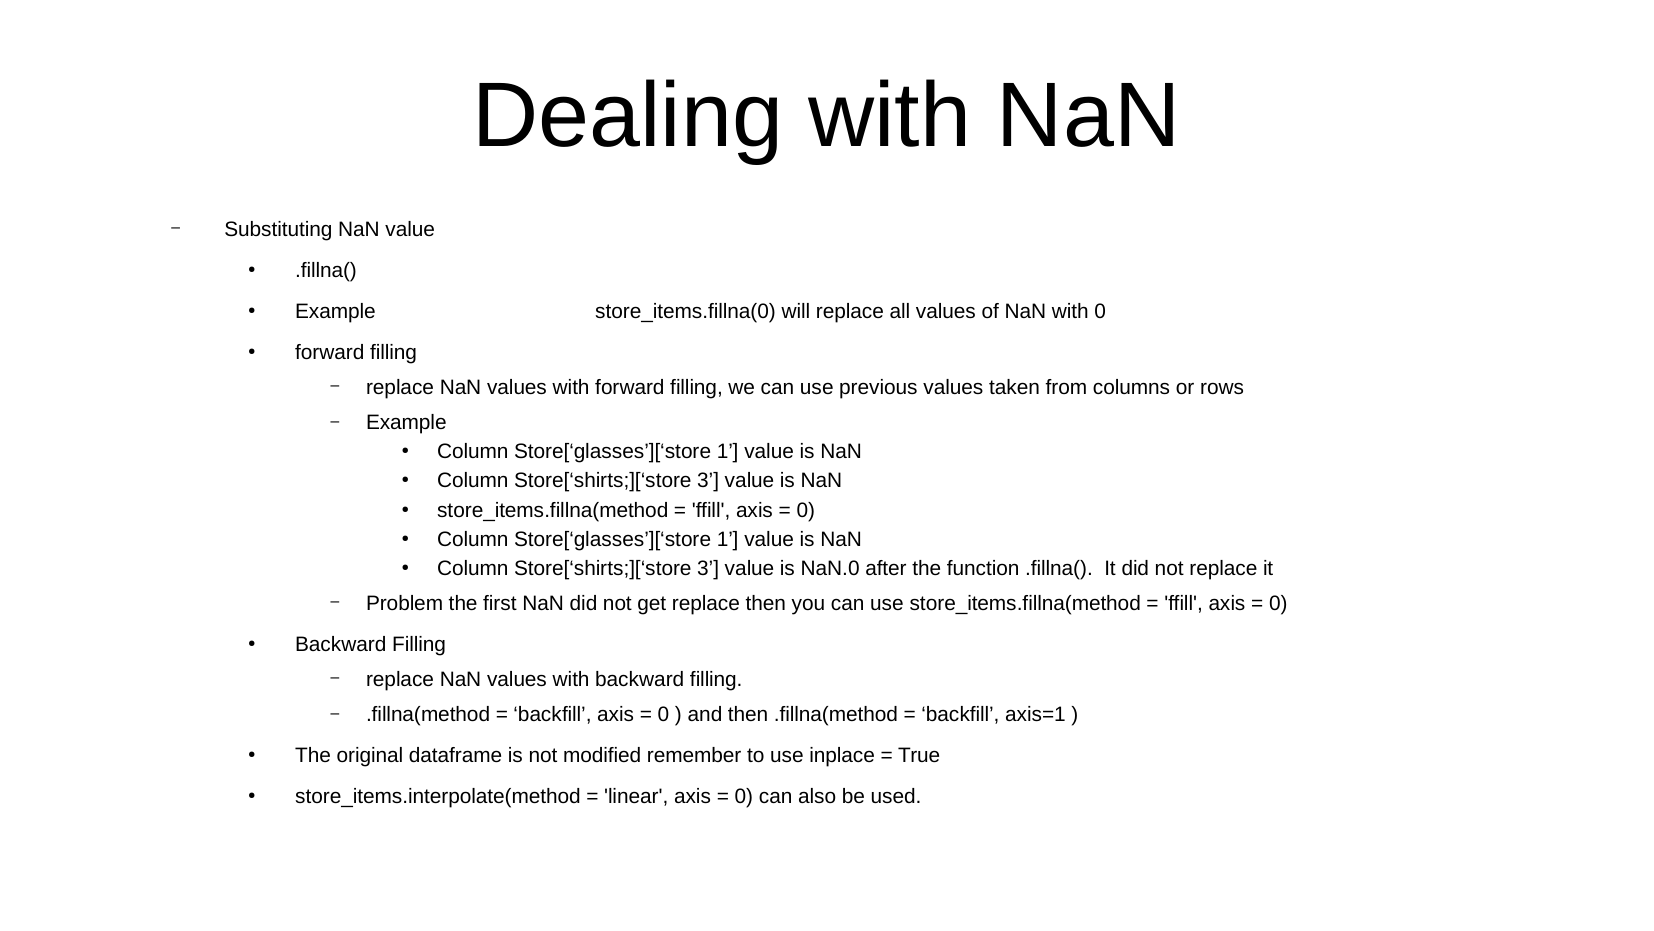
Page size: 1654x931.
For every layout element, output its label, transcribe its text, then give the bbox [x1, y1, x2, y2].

title Dealing with NaN [82, 37, 1571, 193]
list Substituting NaN value .fillna() Example store_items.fillna(0) will replace all values of NaN with 0 forward filling replace NaN values with forward filling, we can use previous values taken from columns or rows Example Column Store[‘glasses’][‘store 1’] value is NaN Column Store[‘shirts;][‘store 3’] value is NaN store_items.fillna(method = 'ffill', axis = 0) Column Store[‘glasses’][‘store 1’] value is NaN Column Store[‘shirts;][‘store 3’] value is NaN.0 after the function .fillna(). It did not replace it Problem the first NaN did not get replace then you can use store_items.fillna(method = 'ffill', axis = 0) Backward Filling replace NaN values with backward filling. .fillna(method = ‘backfill’, axis = 0 ) and then .fillna(method = ‘backfill’, axis=1 ) The original dataframe is not modified remember to use inplace = True store_items.interpolate(method = 'linear', axis = 0) can also be used. [82, 217, 1571, 916]
